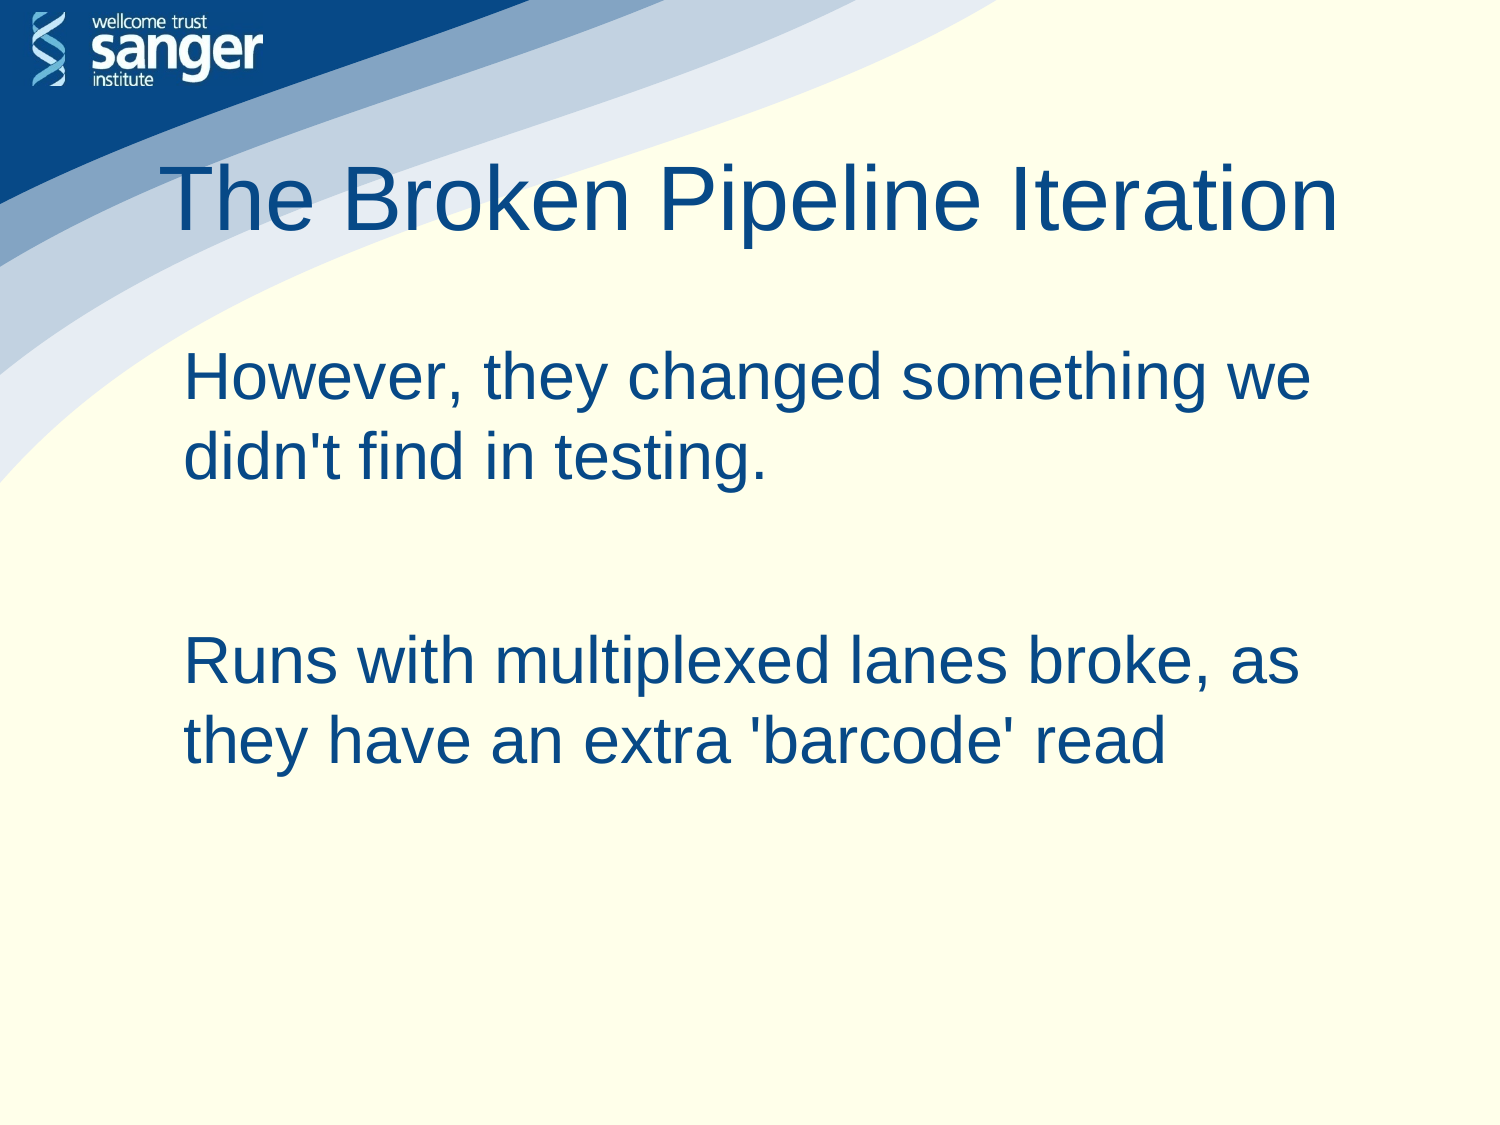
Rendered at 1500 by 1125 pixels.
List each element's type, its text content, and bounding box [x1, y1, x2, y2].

list However, they changed something we didn't find in testing. Runs with multiplexed lanes broke, as they have an extra 'barcode' read [112, 324, 1388, 1001]
title The Broken Pipeline Iteration [112, 75, 1388, 312]
picture [12, 12, 263, 86]
